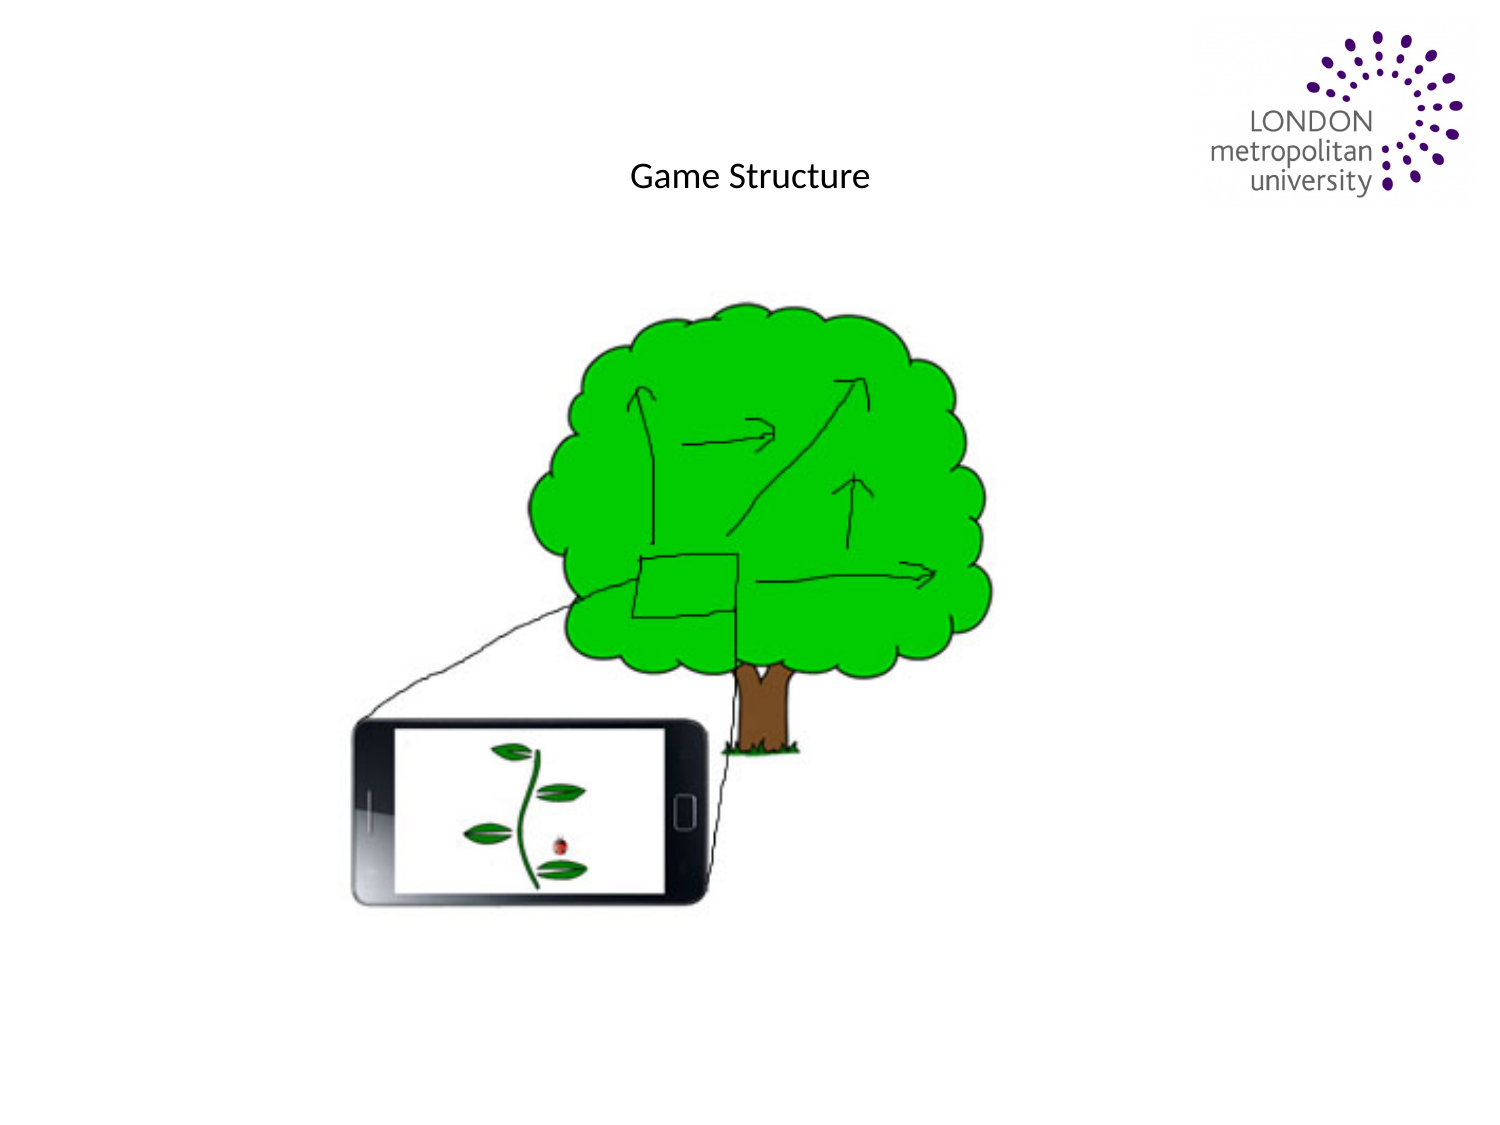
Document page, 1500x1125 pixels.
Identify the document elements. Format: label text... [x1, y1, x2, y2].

picture [1197, 21, 1477, 207]
picture [271, 275, 1229, 993]
title Game Structure [112, 59, 1388, 301]
